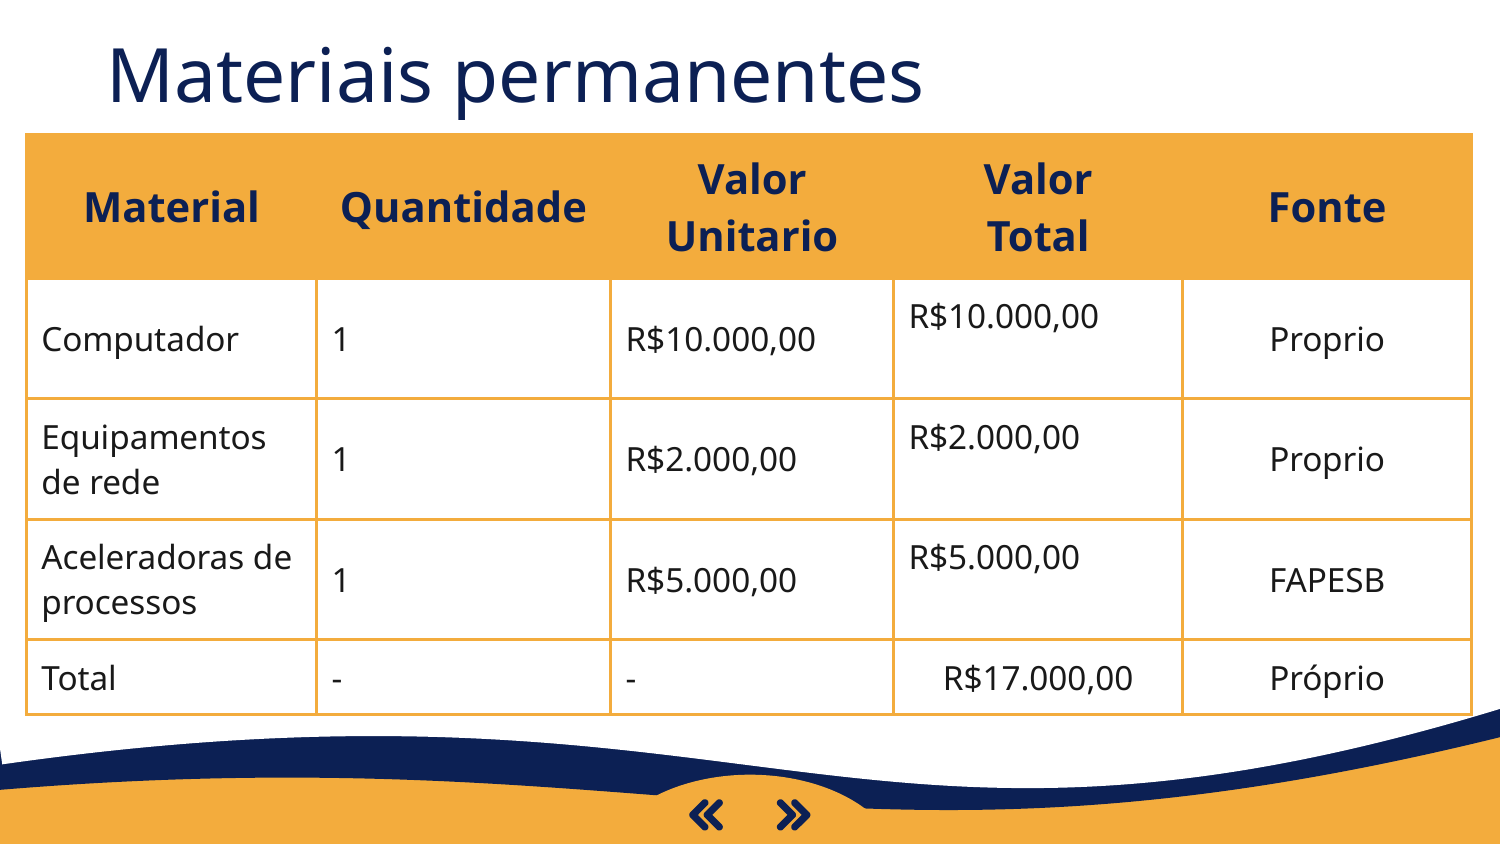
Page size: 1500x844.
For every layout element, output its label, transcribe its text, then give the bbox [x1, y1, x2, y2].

table_cell 1 [318, 280, 609, 397]
title Materiais permanentes [91, 32, 1356, 113]
table_cell - [612, 641, 892, 713]
table_cell R$2.000,00 [612, 400, 892, 518]
table_cell R$5.000,00 [612, 521, 892, 638]
table_header Valor Total [895, 136, 1181, 277]
table_header Quantidade [318, 136, 609, 277]
table_cell R$5.000,00 [895, 521, 1181, 638]
table_header Valor Unitario [612, 136, 892, 277]
table_cell Proprio [1184, 400, 1470, 518]
table_cell R$10.000,00 [612, 280, 892, 397]
table_cell R$2.000,00 [895, 400, 1181, 518]
table_cell Computador [28, 280, 315, 397]
table_cell FAPESB [1184, 521, 1470, 638]
table_cell R$10.000,00 [895, 280, 1181, 397]
table_header Fonte [1184, 136, 1470, 277]
table_cell Proprio [1184, 280, 1470, 397]
table_header Material [28, 136, 315, 277]
table_cell Total [28, 641, 315, 713]
table_cell R$17.000,00 [895, 641, 1181, 713]
table_cell - [318, 641, 609, 713]
table_cell Equipamentos de rede [28, 400, 315, 518]
table_cell 1 [318, 400, 609, 518]
text_box [604, 774, 896, 844]
table_cell Aceleradoras de processos [28, 521, 315, 638]
table_cell 1 [318, 521, 609, 638]
table_cell Próprio [1184, 641, 1470, 713]
